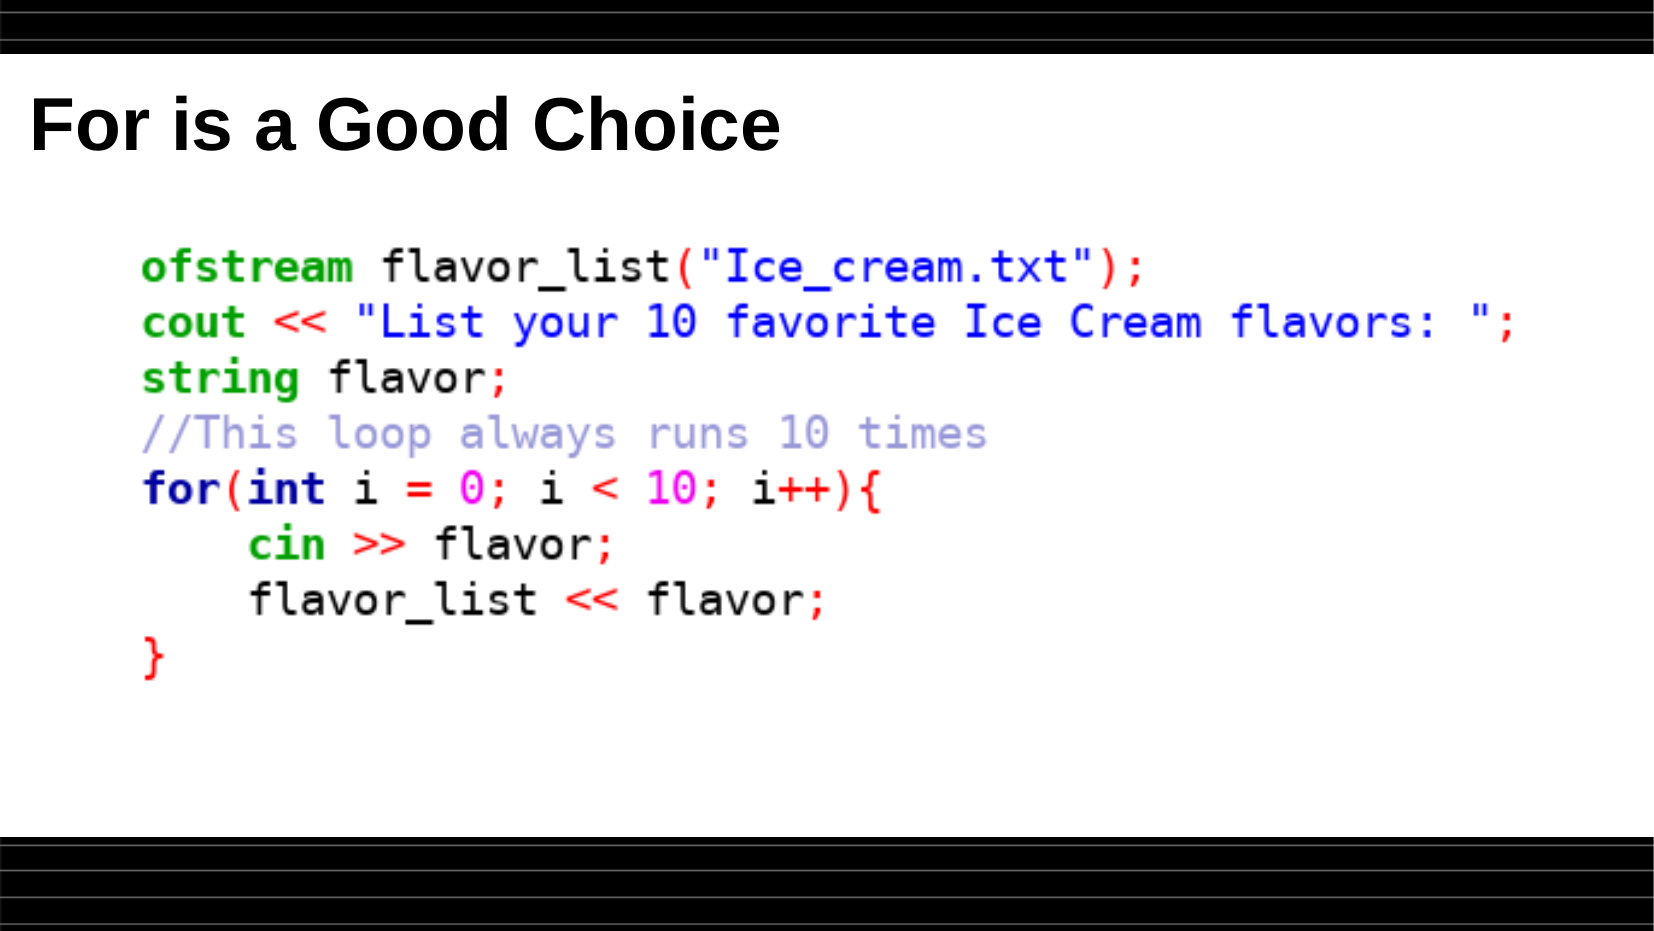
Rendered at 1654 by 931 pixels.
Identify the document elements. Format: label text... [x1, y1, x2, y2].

text_box For is a Good Choice [15, 75, 1546, 174]
picture [0, 837, 1654, 931]
picture [124, 239, 1542, 706]
picture [0, 0, 1654, 54]
